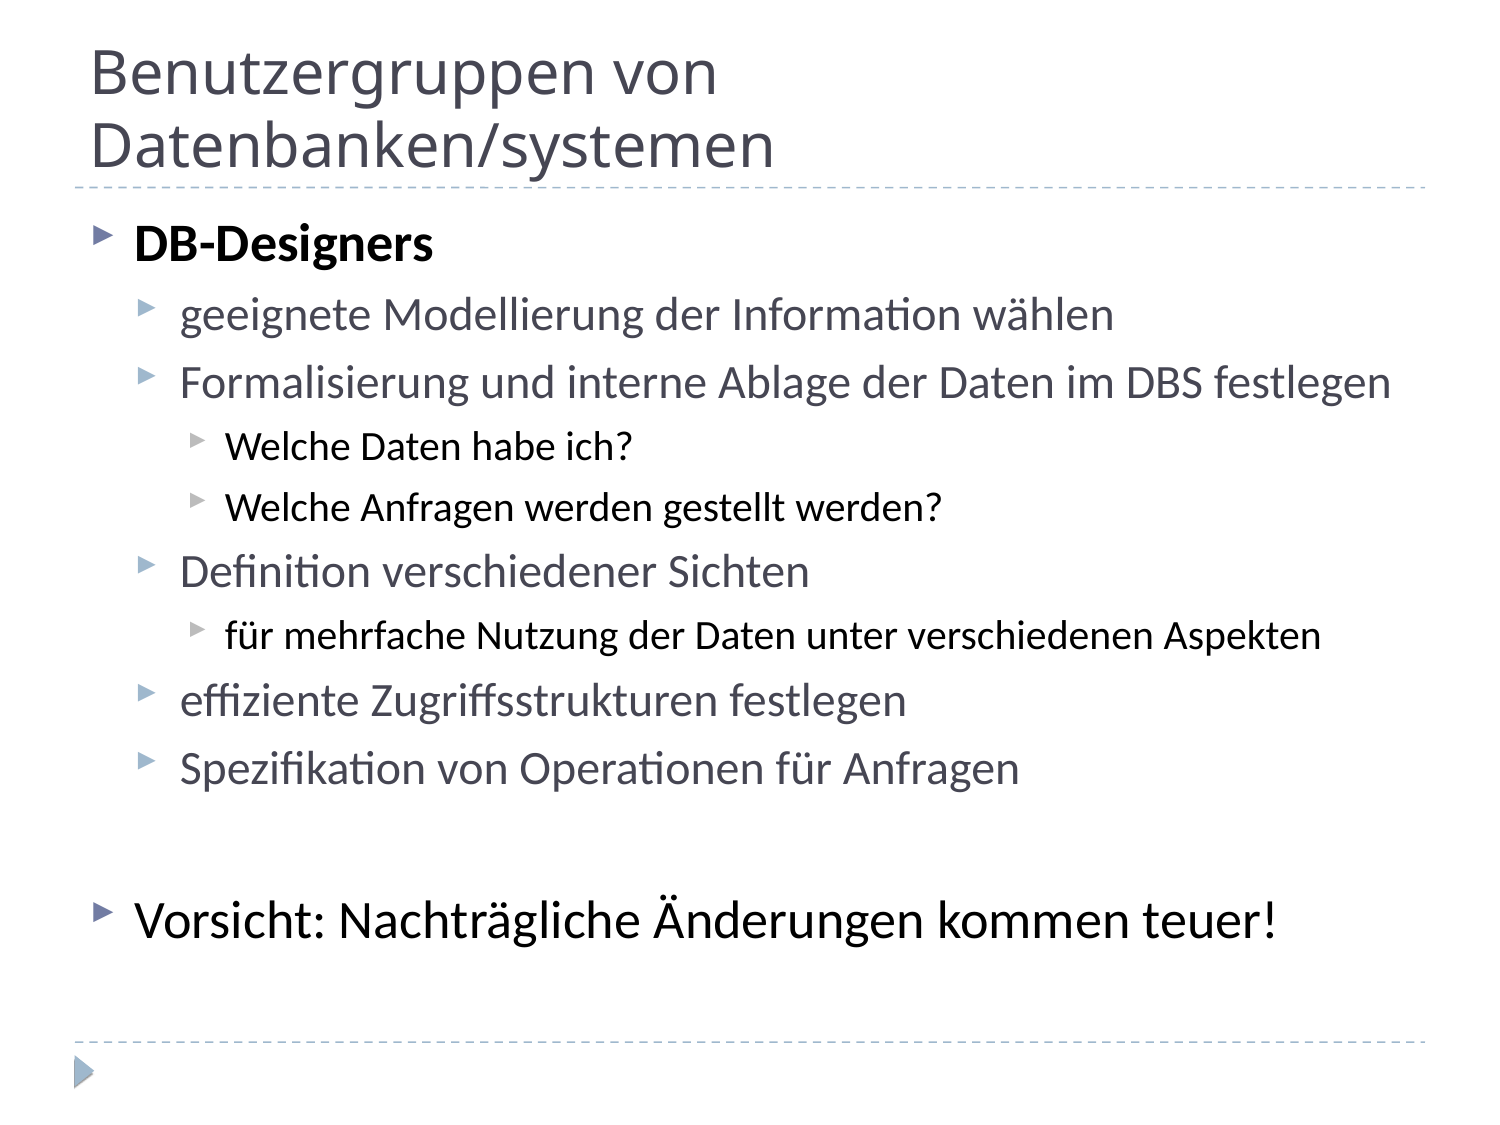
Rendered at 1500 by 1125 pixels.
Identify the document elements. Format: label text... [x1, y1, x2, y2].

title Benutzergruppen von Datenbanken/systemen [75, 24, 1425, 188]
list DB-Designers geeignete Modellierung der Information wählen Formalisierung und interne Ablage der Daten im DBS festlegen Welche Daten habe ich? Welche Anfragen werden gestellt werden? Definition verschiedener Sichten für mehrfache Nutzung der Daten unter verschiedenen Aspekten effiziente Zugriffsstrukturen festlegen Spezifikation von Operationen für Anfragen Vorsicht: Nachträgliche Änderungen kommen teuer! [75, 200, 1425, 1010]
